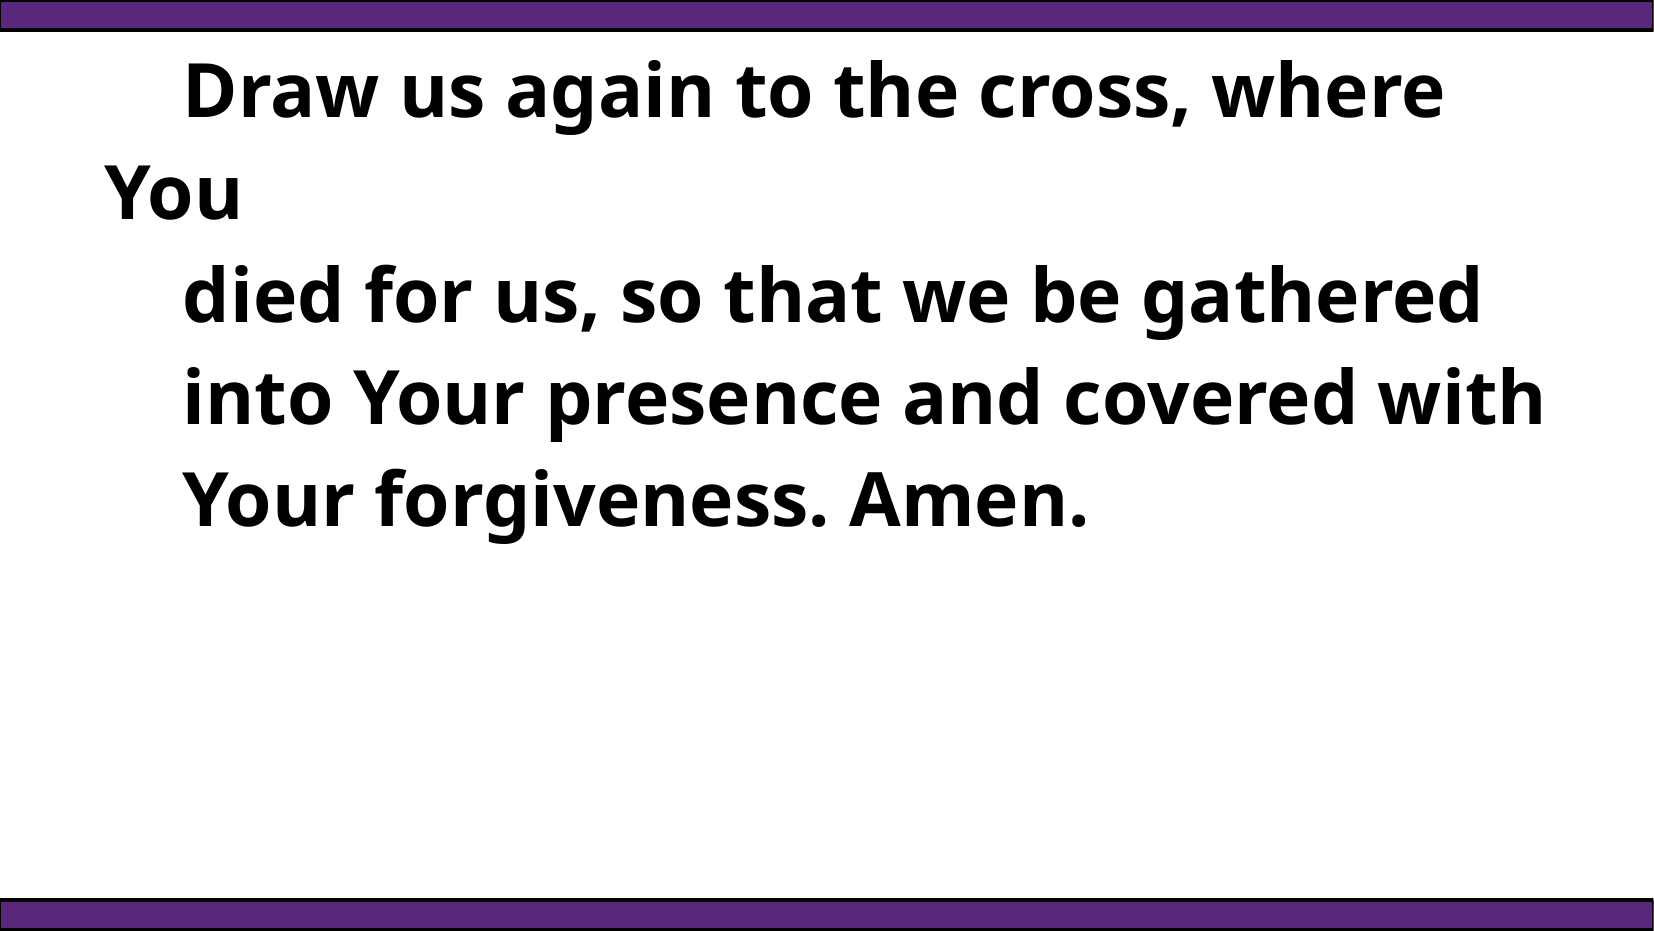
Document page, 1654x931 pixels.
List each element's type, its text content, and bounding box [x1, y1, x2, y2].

text_box [0, 900, 1654, 931]
text_box [0, 0, 1654, 31]
picture [0, 31, 1654, 900]
text_box Draw us again to the cross, where You died for us, so that we be gathered into Your presence and covered with Your forgiveness. Amen. [90, 30, 1576, 445]
